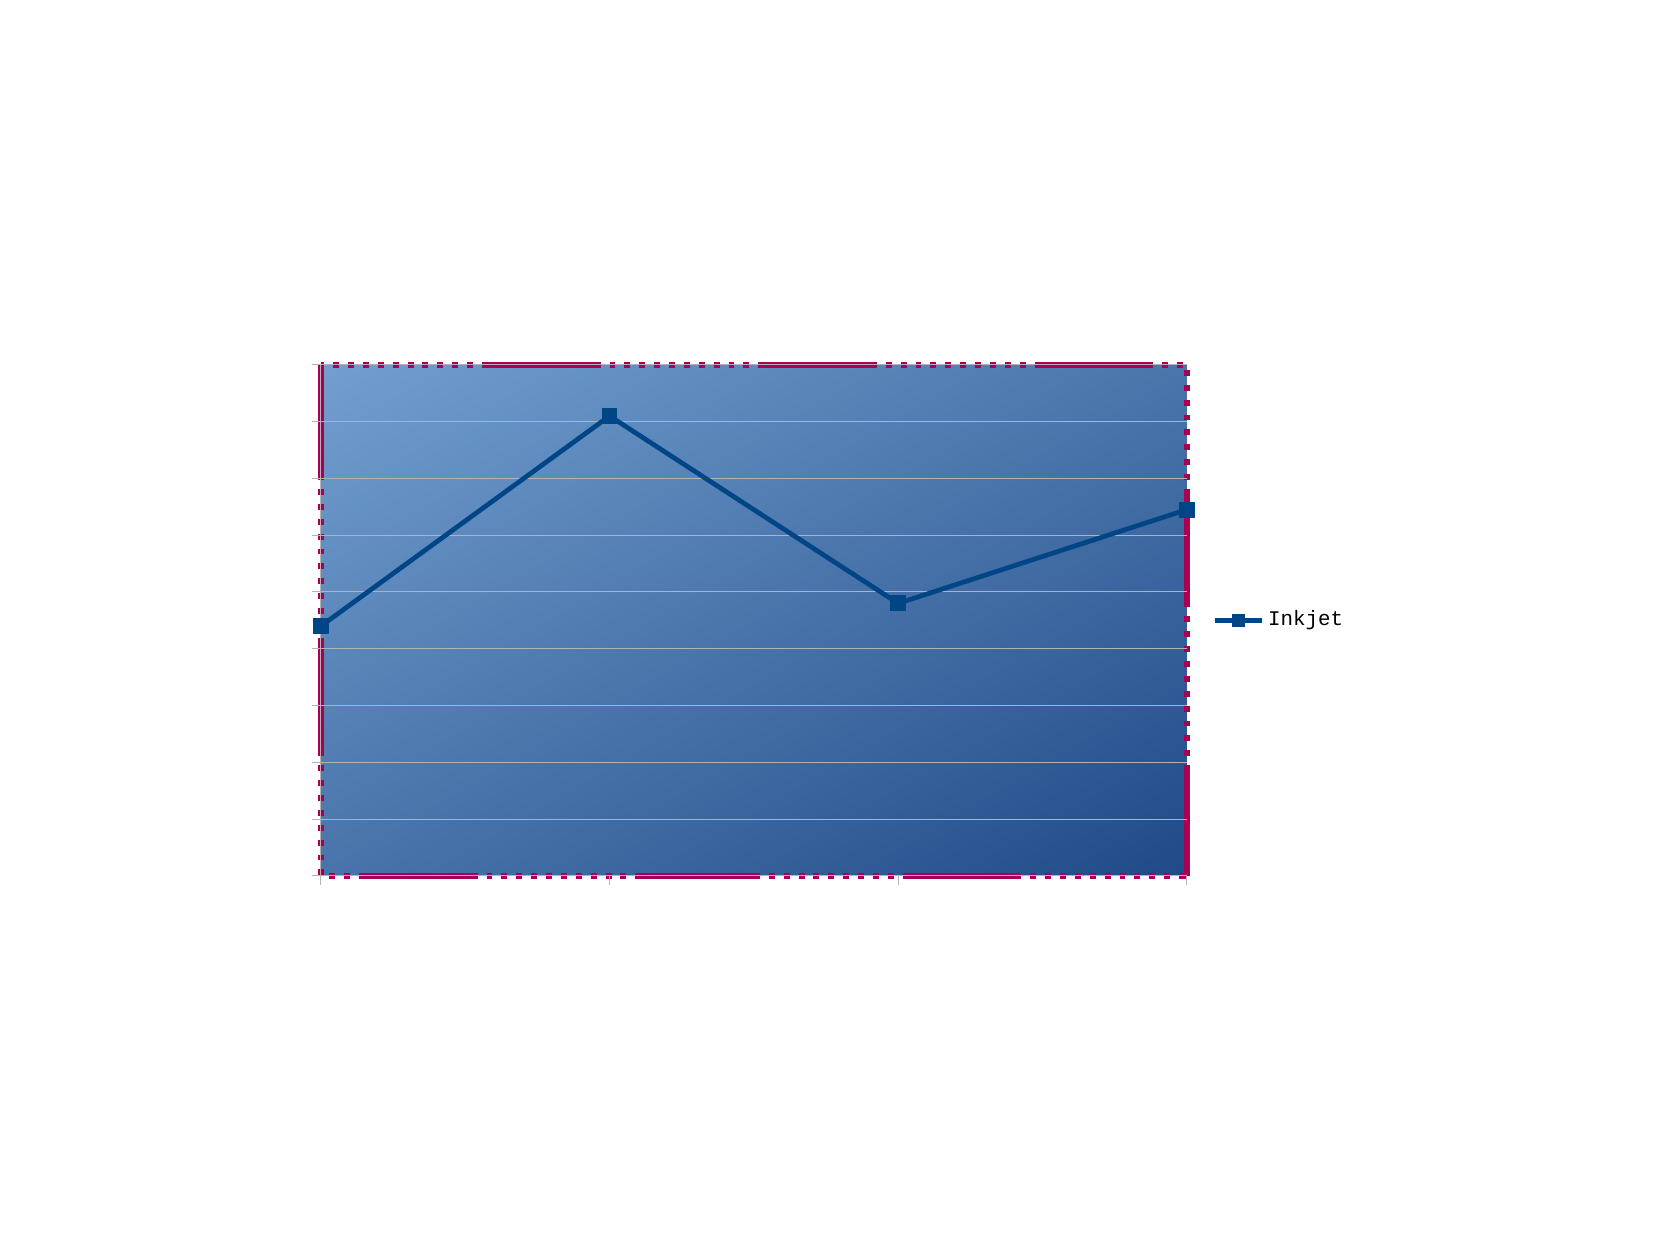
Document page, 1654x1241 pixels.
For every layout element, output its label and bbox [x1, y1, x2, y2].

chart [299, 354, 1363, 887]
